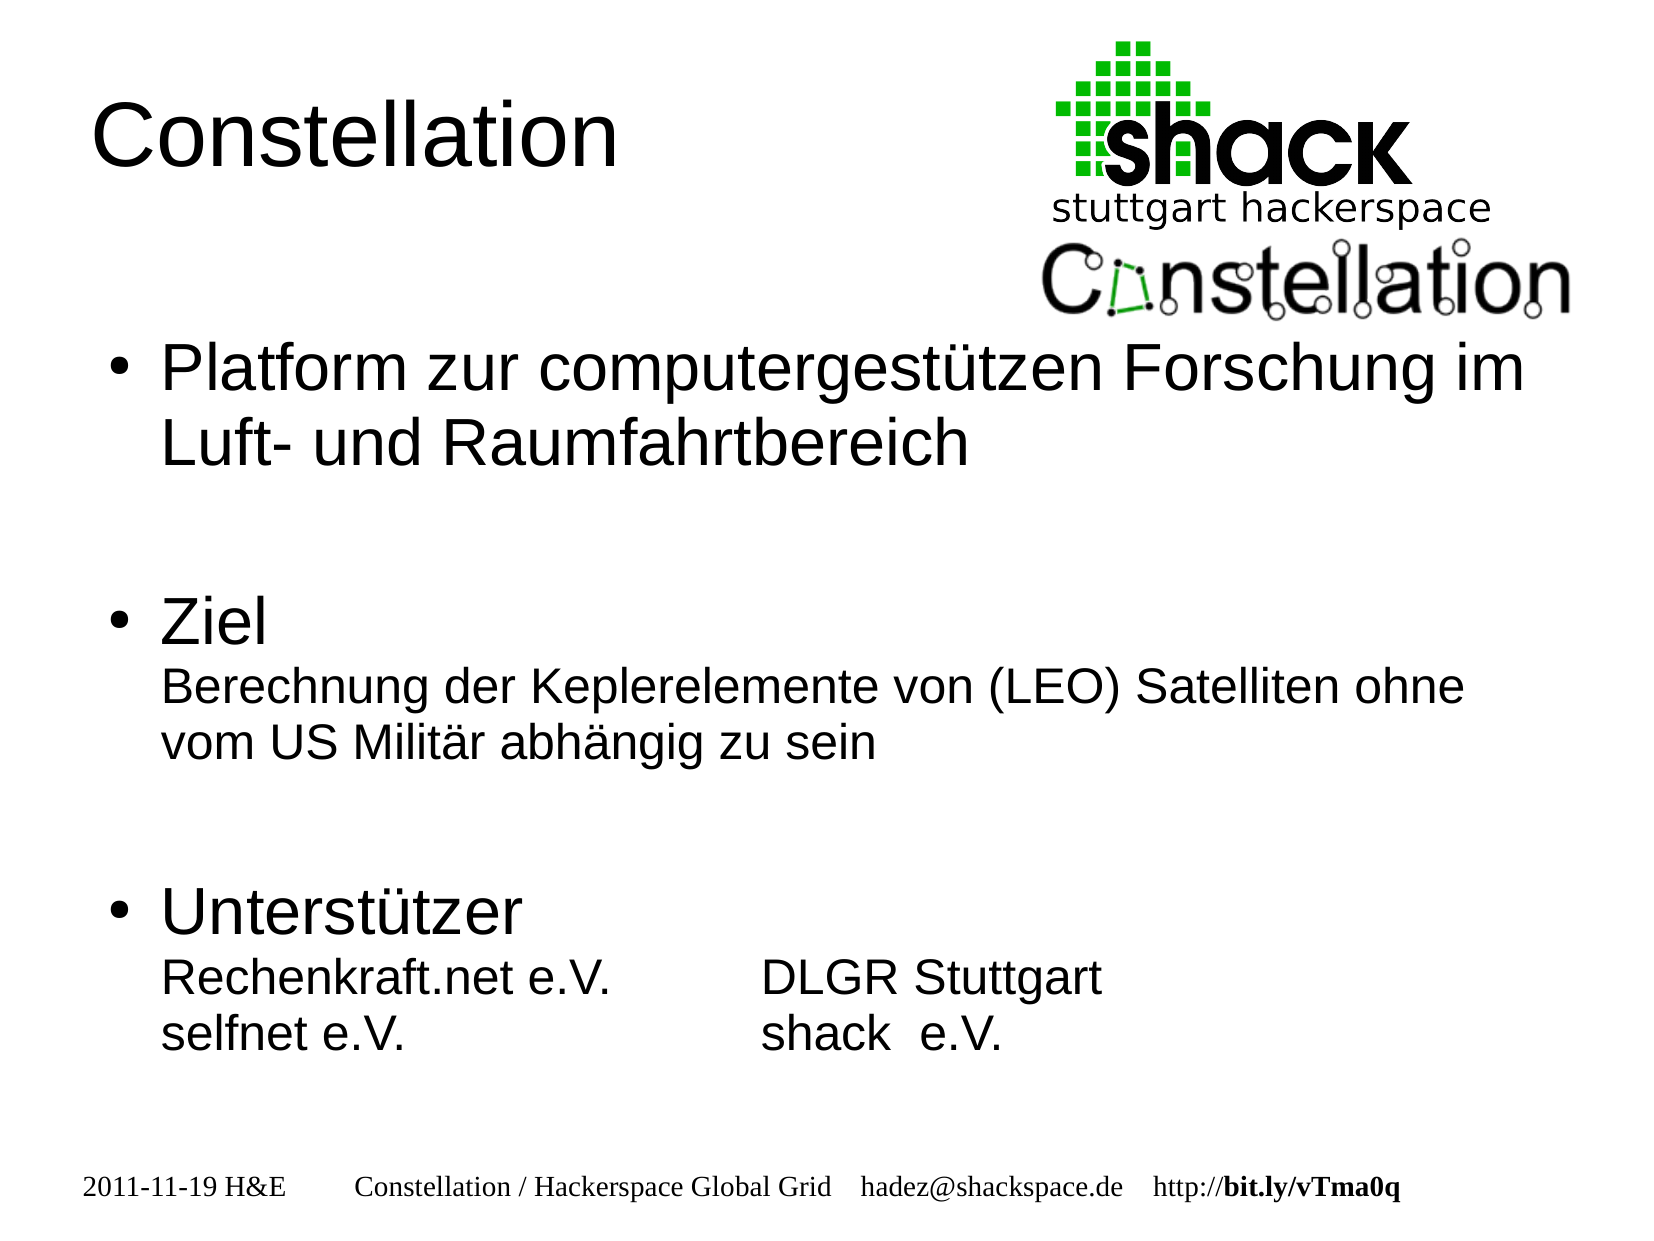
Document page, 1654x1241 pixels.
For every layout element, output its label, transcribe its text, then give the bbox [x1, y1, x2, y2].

list Platform zur computergestützen Forschung im Luft- und Raumfahrtbereich Ziel Berechnung der Keplerelemente von (LEO) Satelliten ohne vom US Militär abhängig zu sein Unterstützer Rechenkraft.net e.V. DLGR Stuttgart selfnet e.V. shack e.V. [90, 330, 1571, 1141]
title Constellation [90, 30, 1029, 241]
picture [1028, 34, 1586, 325]
